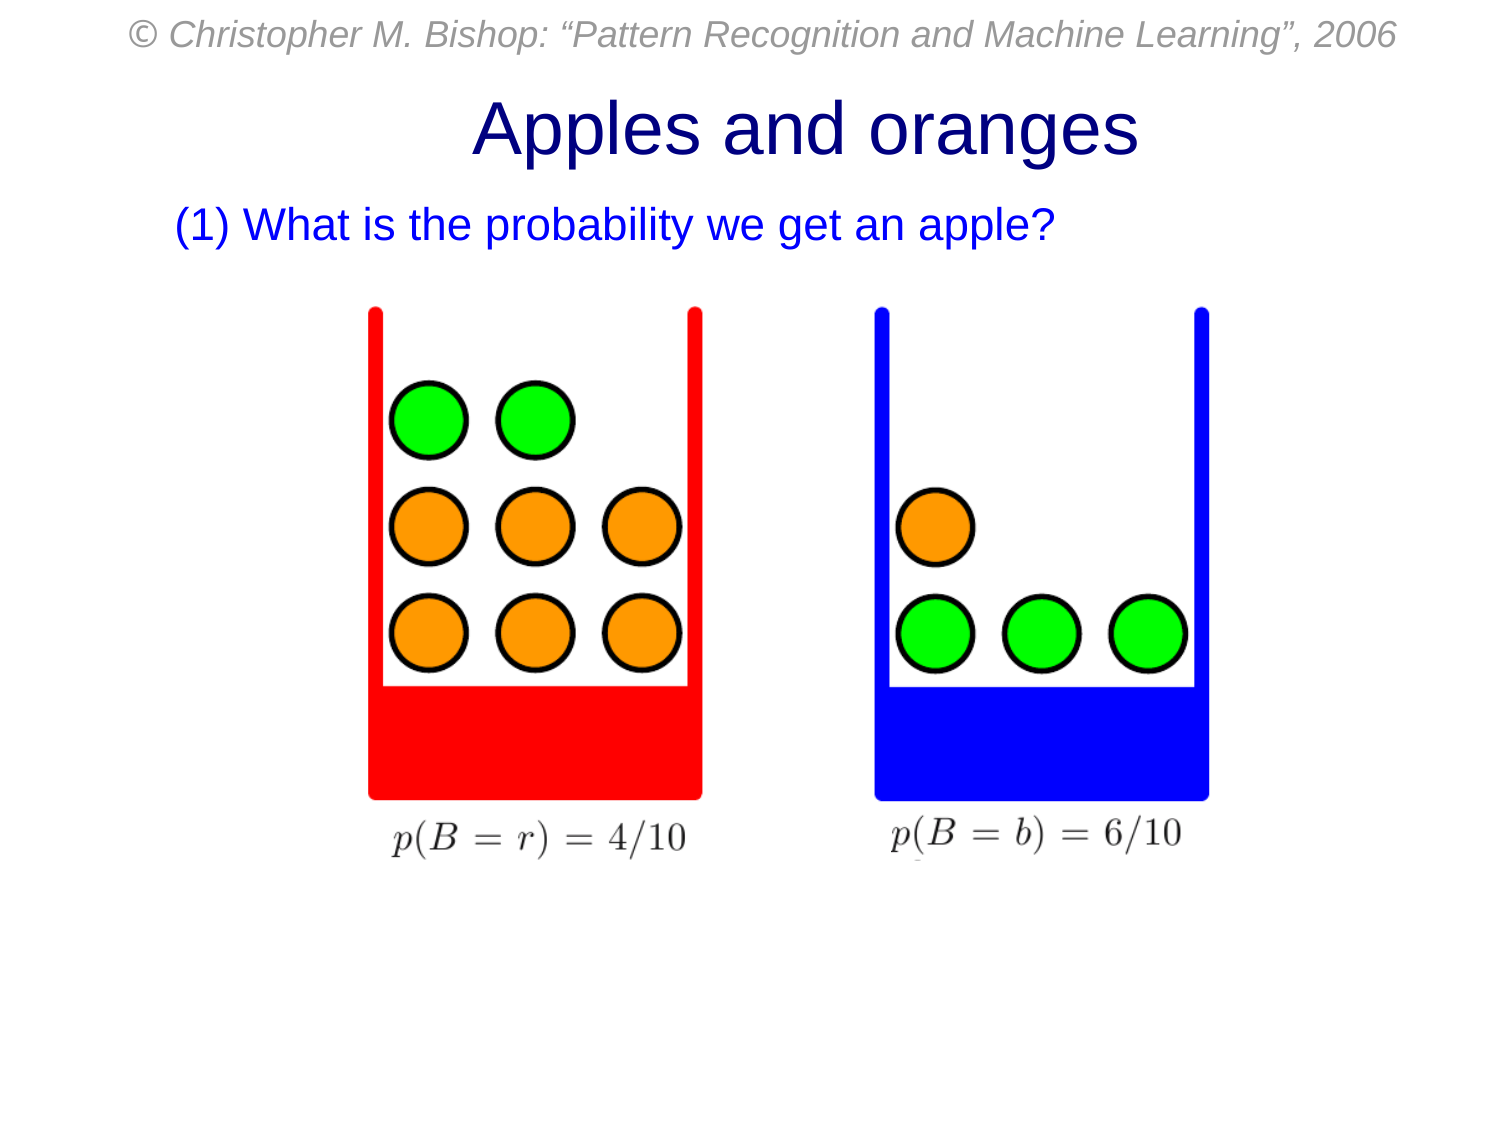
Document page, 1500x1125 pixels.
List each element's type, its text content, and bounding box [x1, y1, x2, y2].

picture [389, 813, 690, 861]
list (1) What is the probability we get an apple? [37, 187, 1500, 1125]
text_box © Christopher M. Bishop: “Pattern Recognition and Machine Learning”, 2006 [112, 0, 1500, 90]
picture [871, 303, 1213, 805]
title Apples and oranges [149, 90, 1463, 179]
picture [367, 305, 705, 804]
picture [891, 812, 1183, 861]
